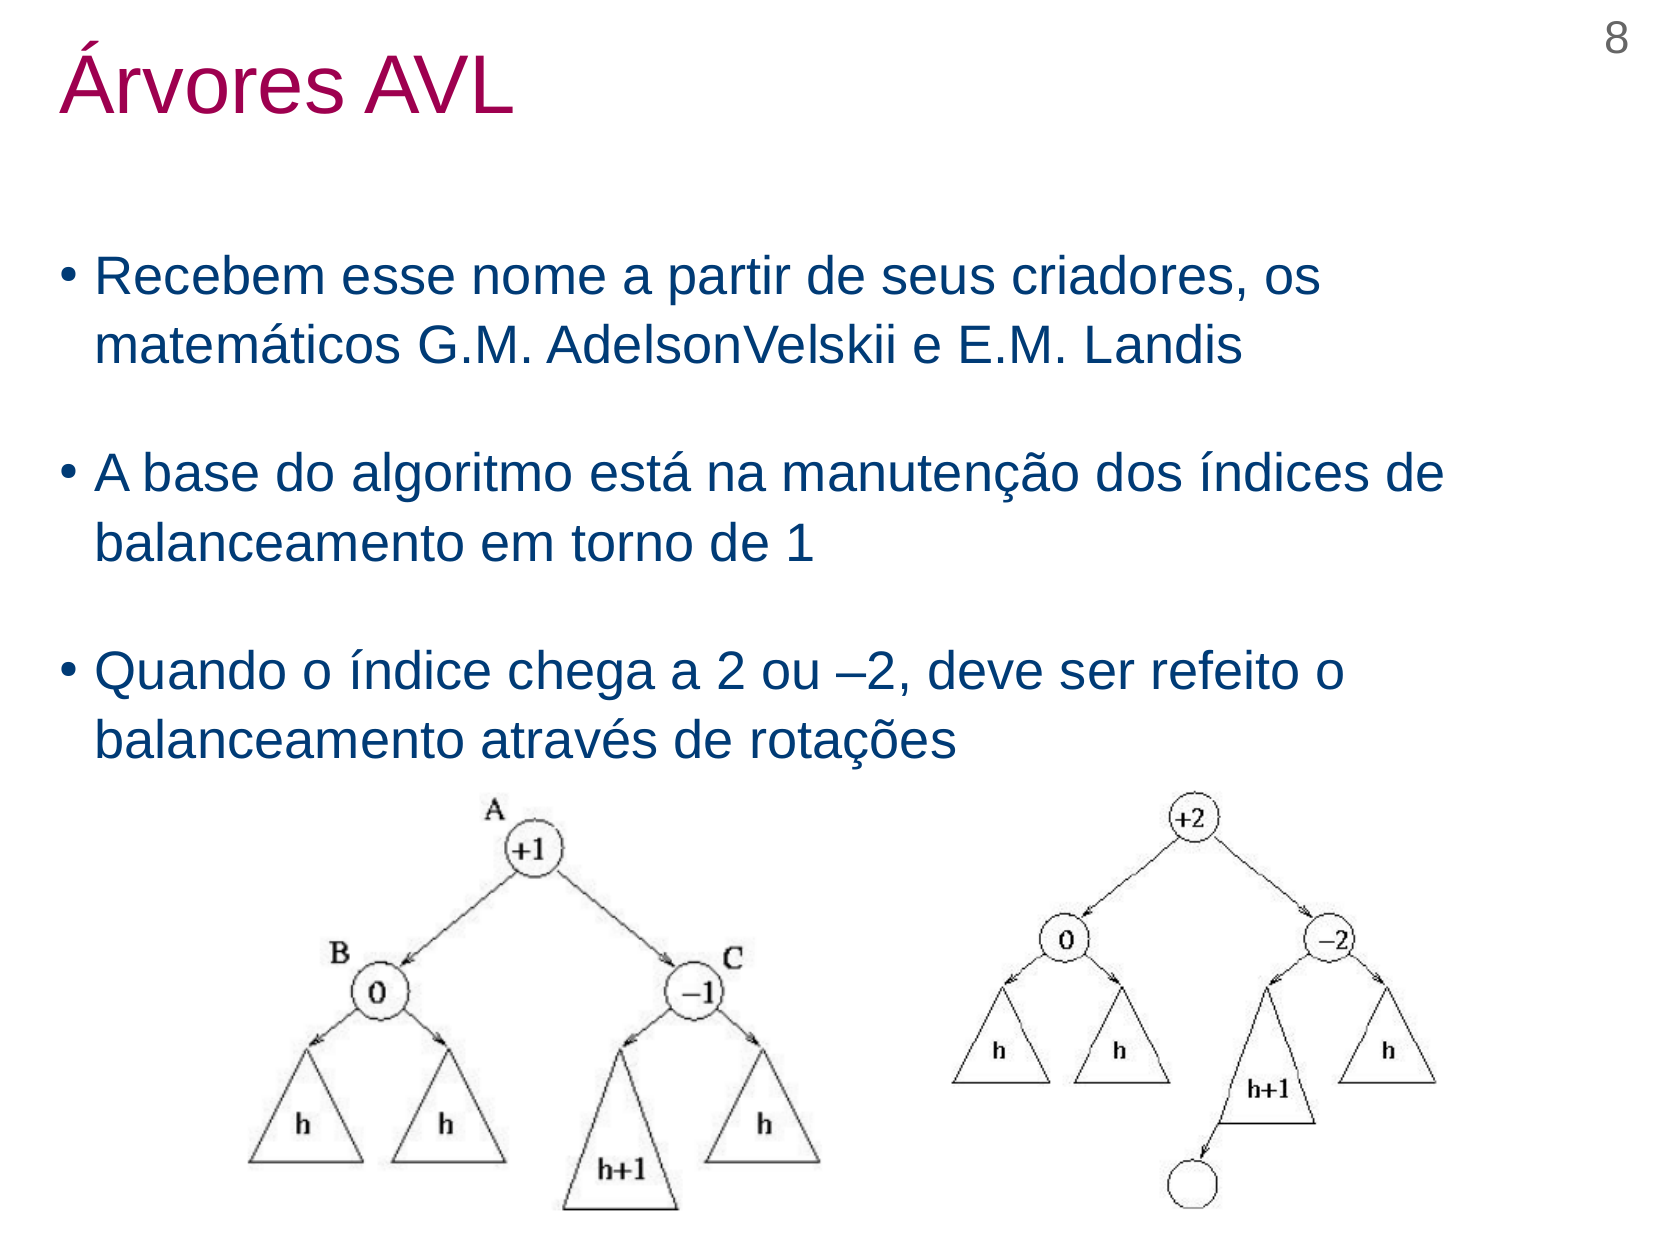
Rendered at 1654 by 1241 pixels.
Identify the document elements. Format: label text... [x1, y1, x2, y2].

title Árvores AVL [59, 29, 1595, 148]
picture [242, 785, 1446, 1220]
list Recebem esse nome a partir de seus criadores, os matemáticos G.M. Adelson­Velskii e E.M. Landis A base do algoritmo está na manutenção dos índices de balanceamento em torno de 1 Quando o índice chega a 2 ou –2, deve ser refeito o balanceamento através de rotações [59, 236, 1595, 1211]
